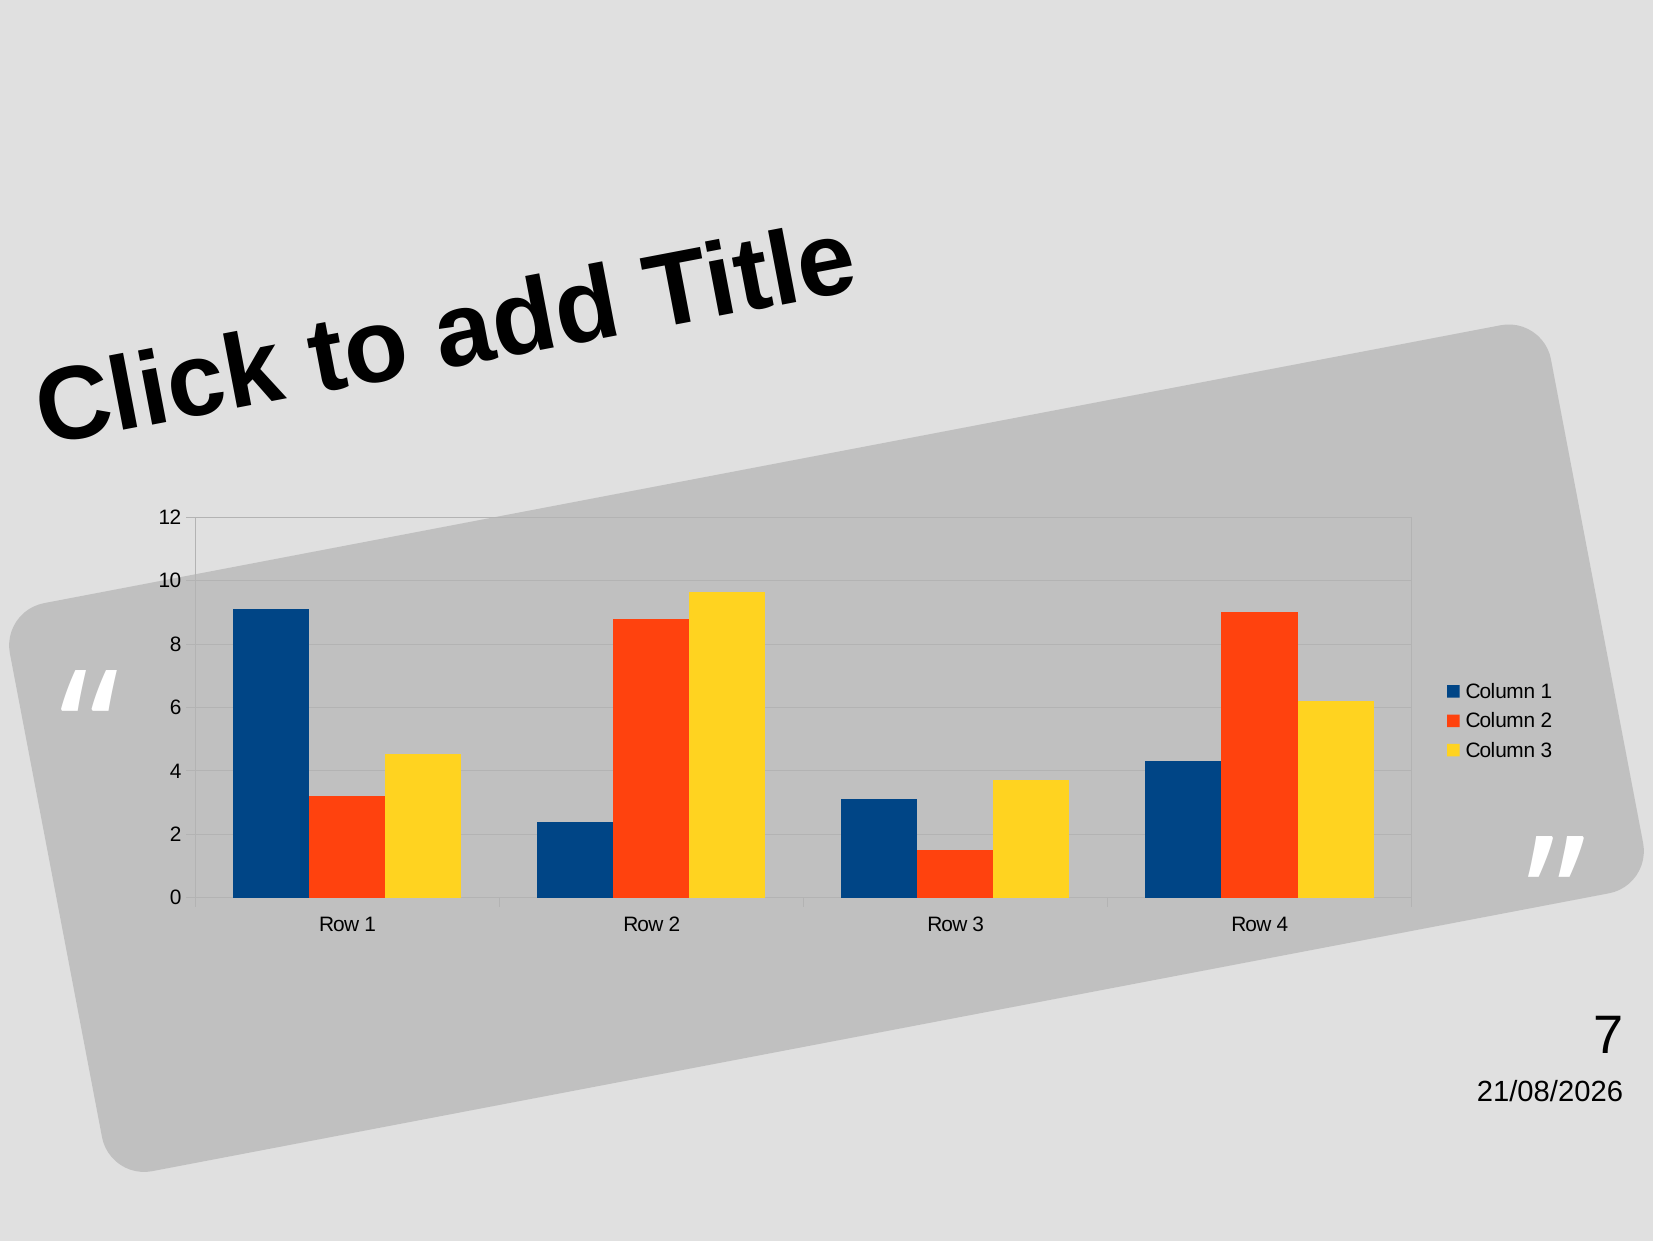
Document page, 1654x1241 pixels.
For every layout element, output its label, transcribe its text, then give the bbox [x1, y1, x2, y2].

chart [129, 496, 1571, 945]
title Click to add Title [16, 29, 1518, 512]
